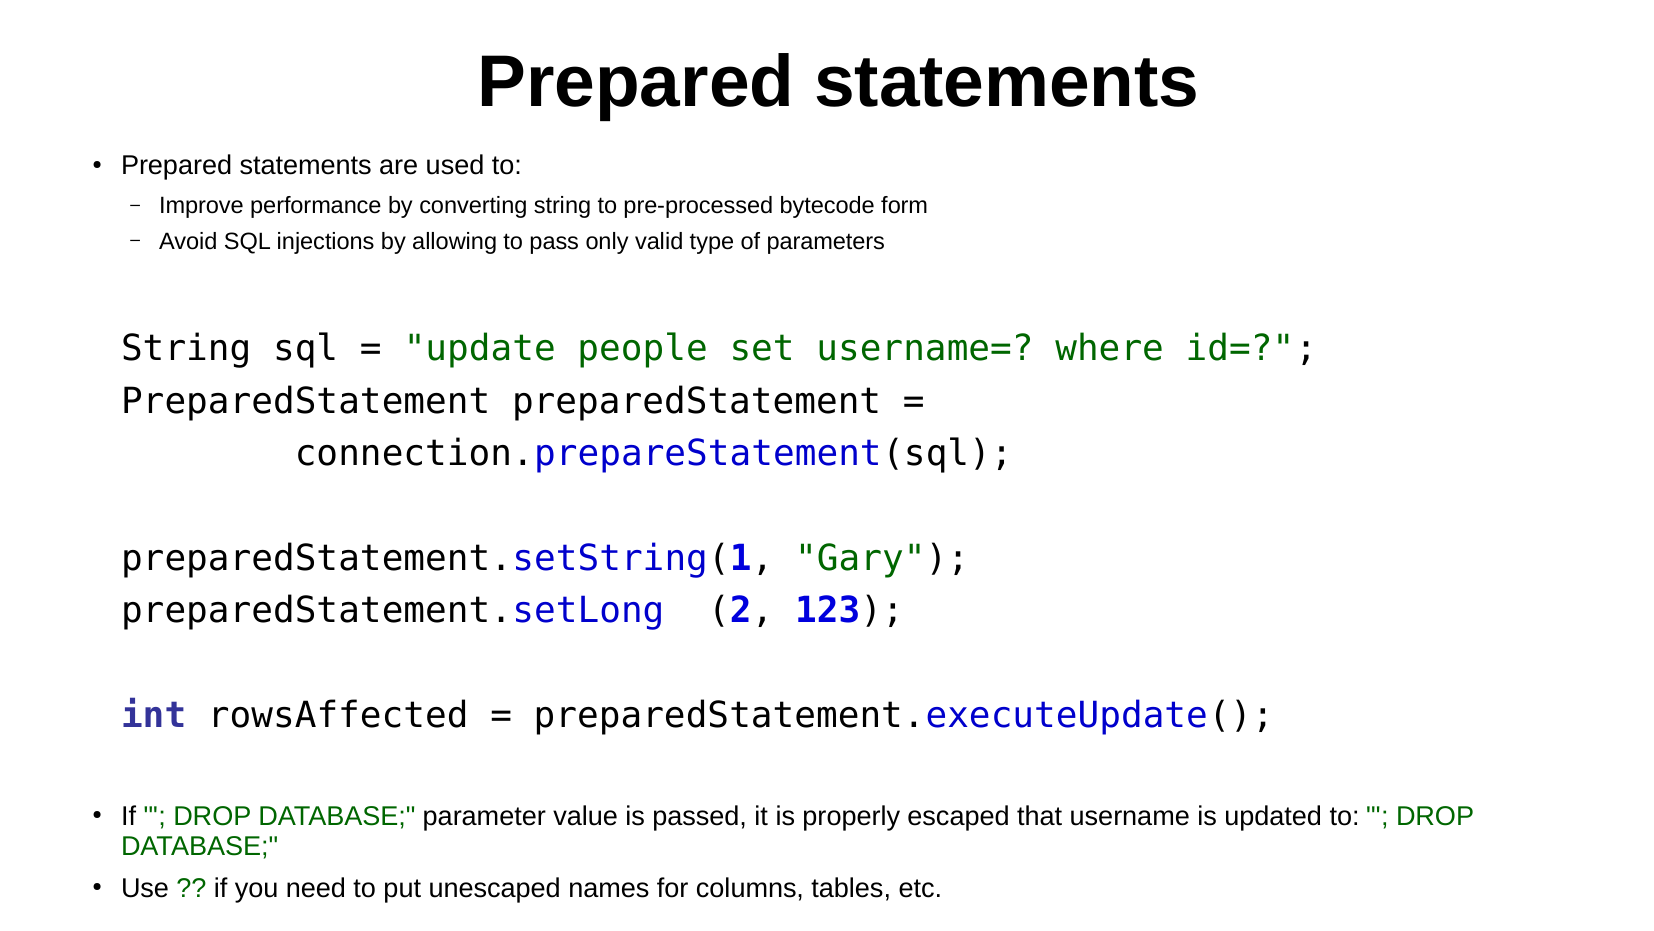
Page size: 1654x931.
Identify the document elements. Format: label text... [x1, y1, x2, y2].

title Prepared statements [94, 26, 1583, 136]
list Prepared statements are used to: Improve performance by converting string to pre-processed bytecode form Avoid SQL injections by allowing to pass only valid type of parameters String sql = "update people set username=? where id=?"; PreparedStatement preparedStatement = connection.prepareStatement(sql); preparedStatement.setString(1, "Gary"); preparedStatement.setLong (2, 123); int rowsAffected = preparedStatement.executeUpdate(); If "'; DROP DATABASE;" parameter value is passed, it is properly escaped that username is updated to: "'; DROP DATABASE;" Use ?? if you need to put unescaped names for columns, tables, etc. [82, 150, 1607, 904]
